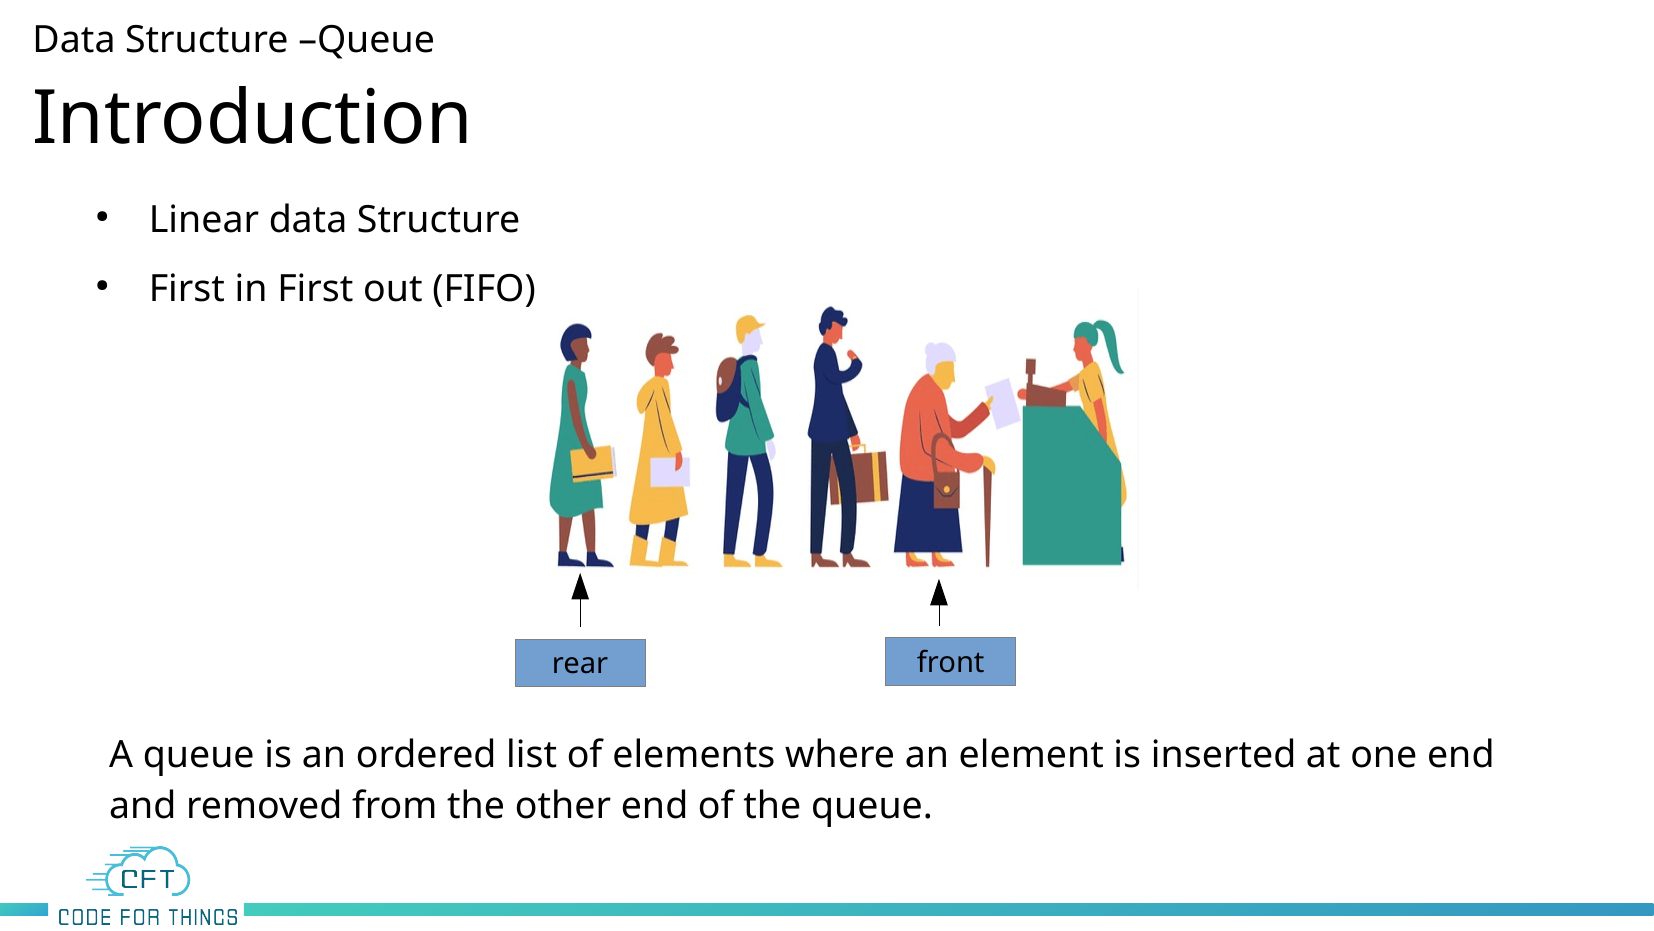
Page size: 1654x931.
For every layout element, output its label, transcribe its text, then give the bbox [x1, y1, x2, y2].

text_box A queue is an ordered list of elements where an element is inserted at one end and removed from the other end of the queue. [94, 720, 1548, 871]
text_box rear [515, 639, 646, 687]
picture [515, 289, 1139, 590]
title Data Structure –Queue Introduction [32, 12, 1184, 166]
text_box First in First out (FIFO) [63, 254, 679, 325]
picture [59, 846, 237, 925]
text_box front [885, 637, 1016, 686]
text_box Linear data Structure [63, 185, 827, 244]
